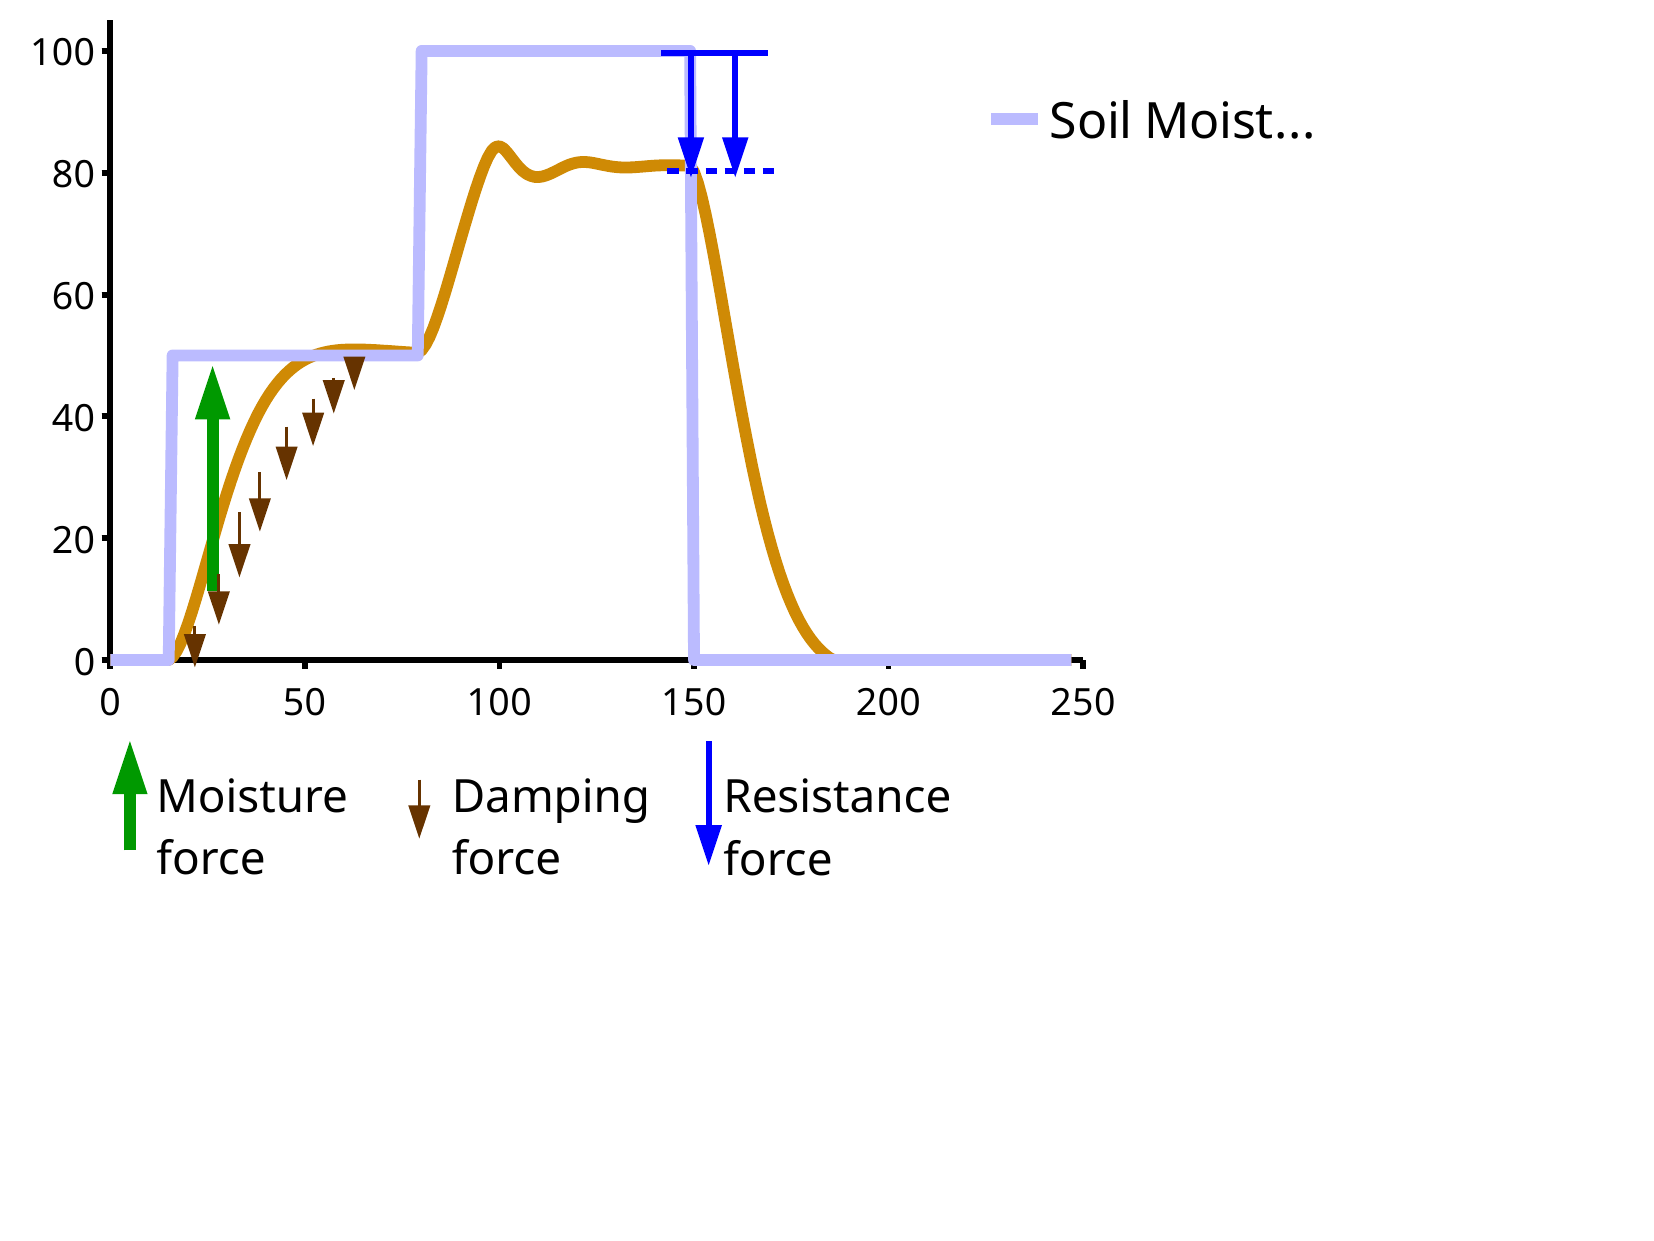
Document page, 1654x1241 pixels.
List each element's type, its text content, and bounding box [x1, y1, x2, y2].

text_box Moisture force [141, 755, 426, 862]
text_box Resistance force [708, 755, 993, 862]
chart [0, 5, 1499, 742]
text_box Damping force [437, 755, 707, 862]
